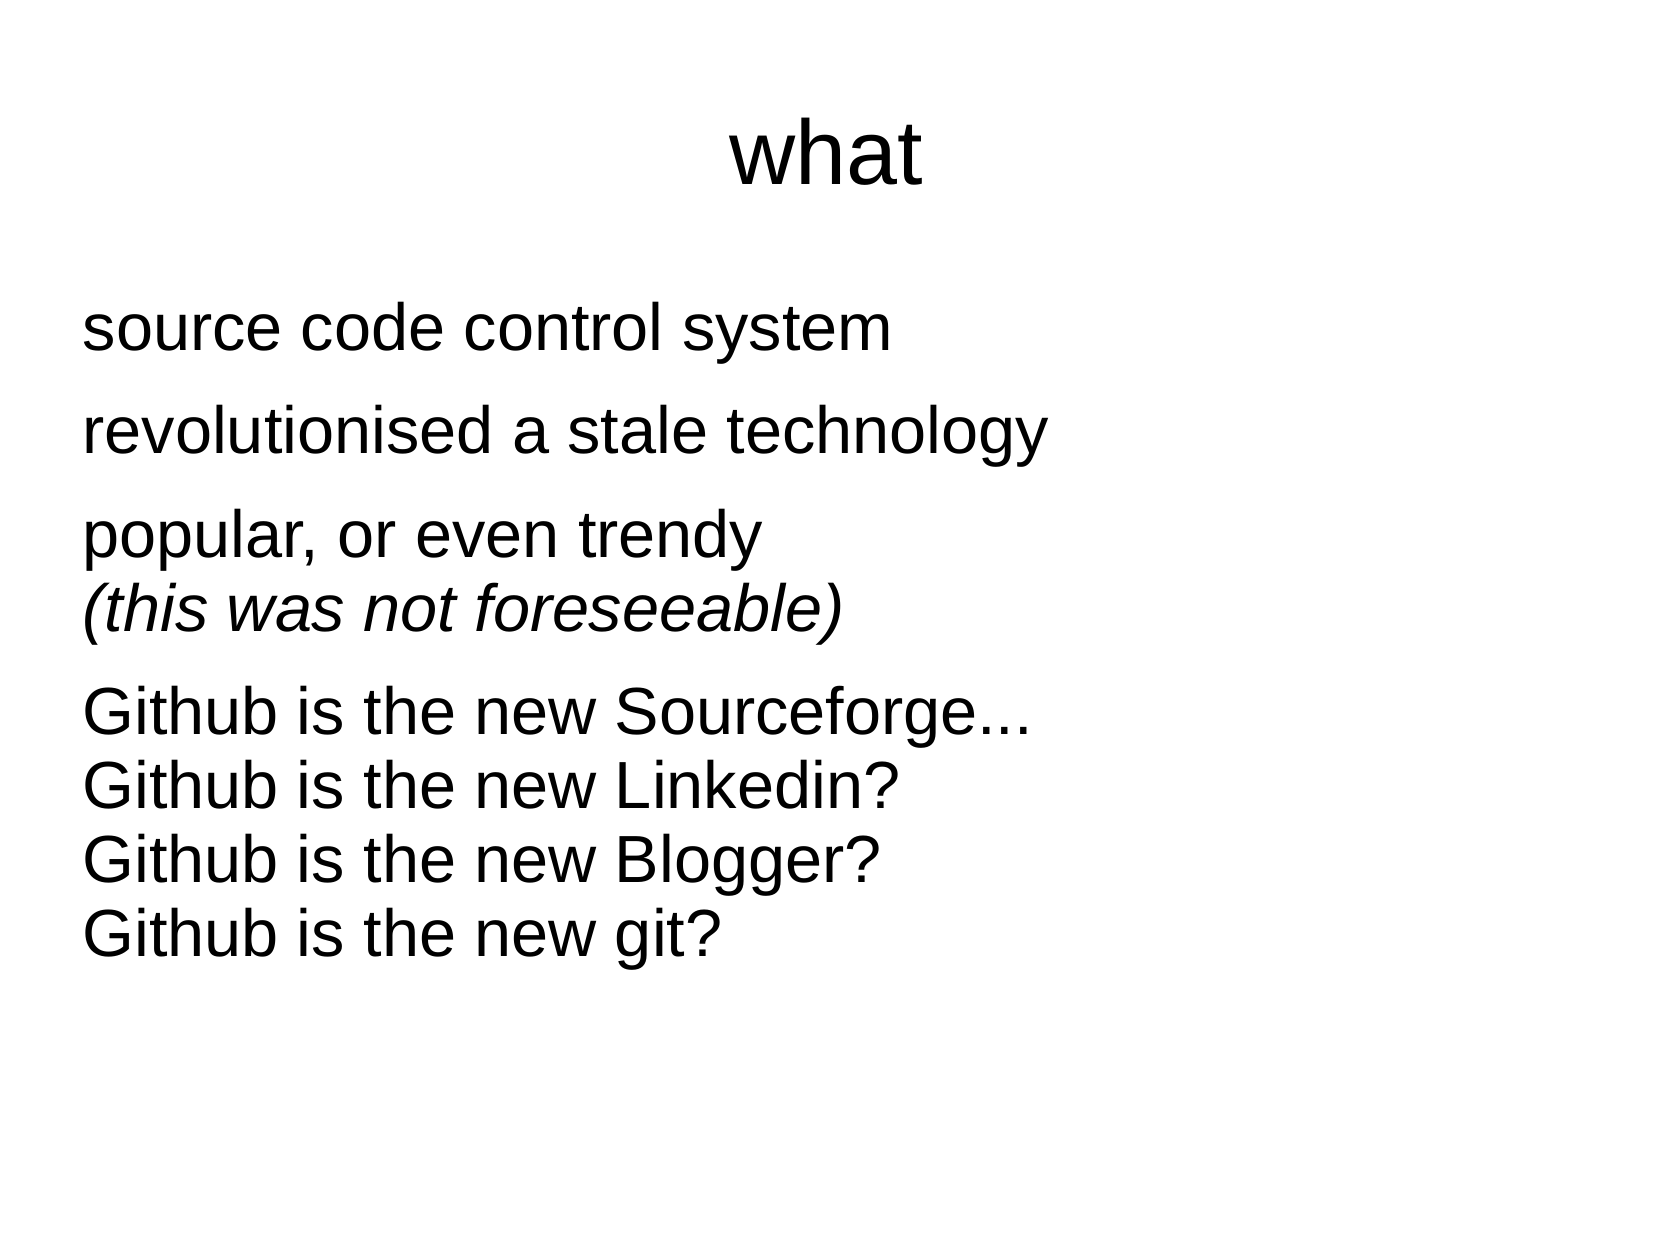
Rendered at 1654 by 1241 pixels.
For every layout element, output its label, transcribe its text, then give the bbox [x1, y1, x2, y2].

list source code control system revolutionised a stale technology popular, or even trendy (this was not foreseeable) Github is the new Sourceforge... Github is the new Linkedin? Github is the new Blogger? Github is the new git? [82, 290, 1571, 1010]
title what [82, 49, 1571, 257]
